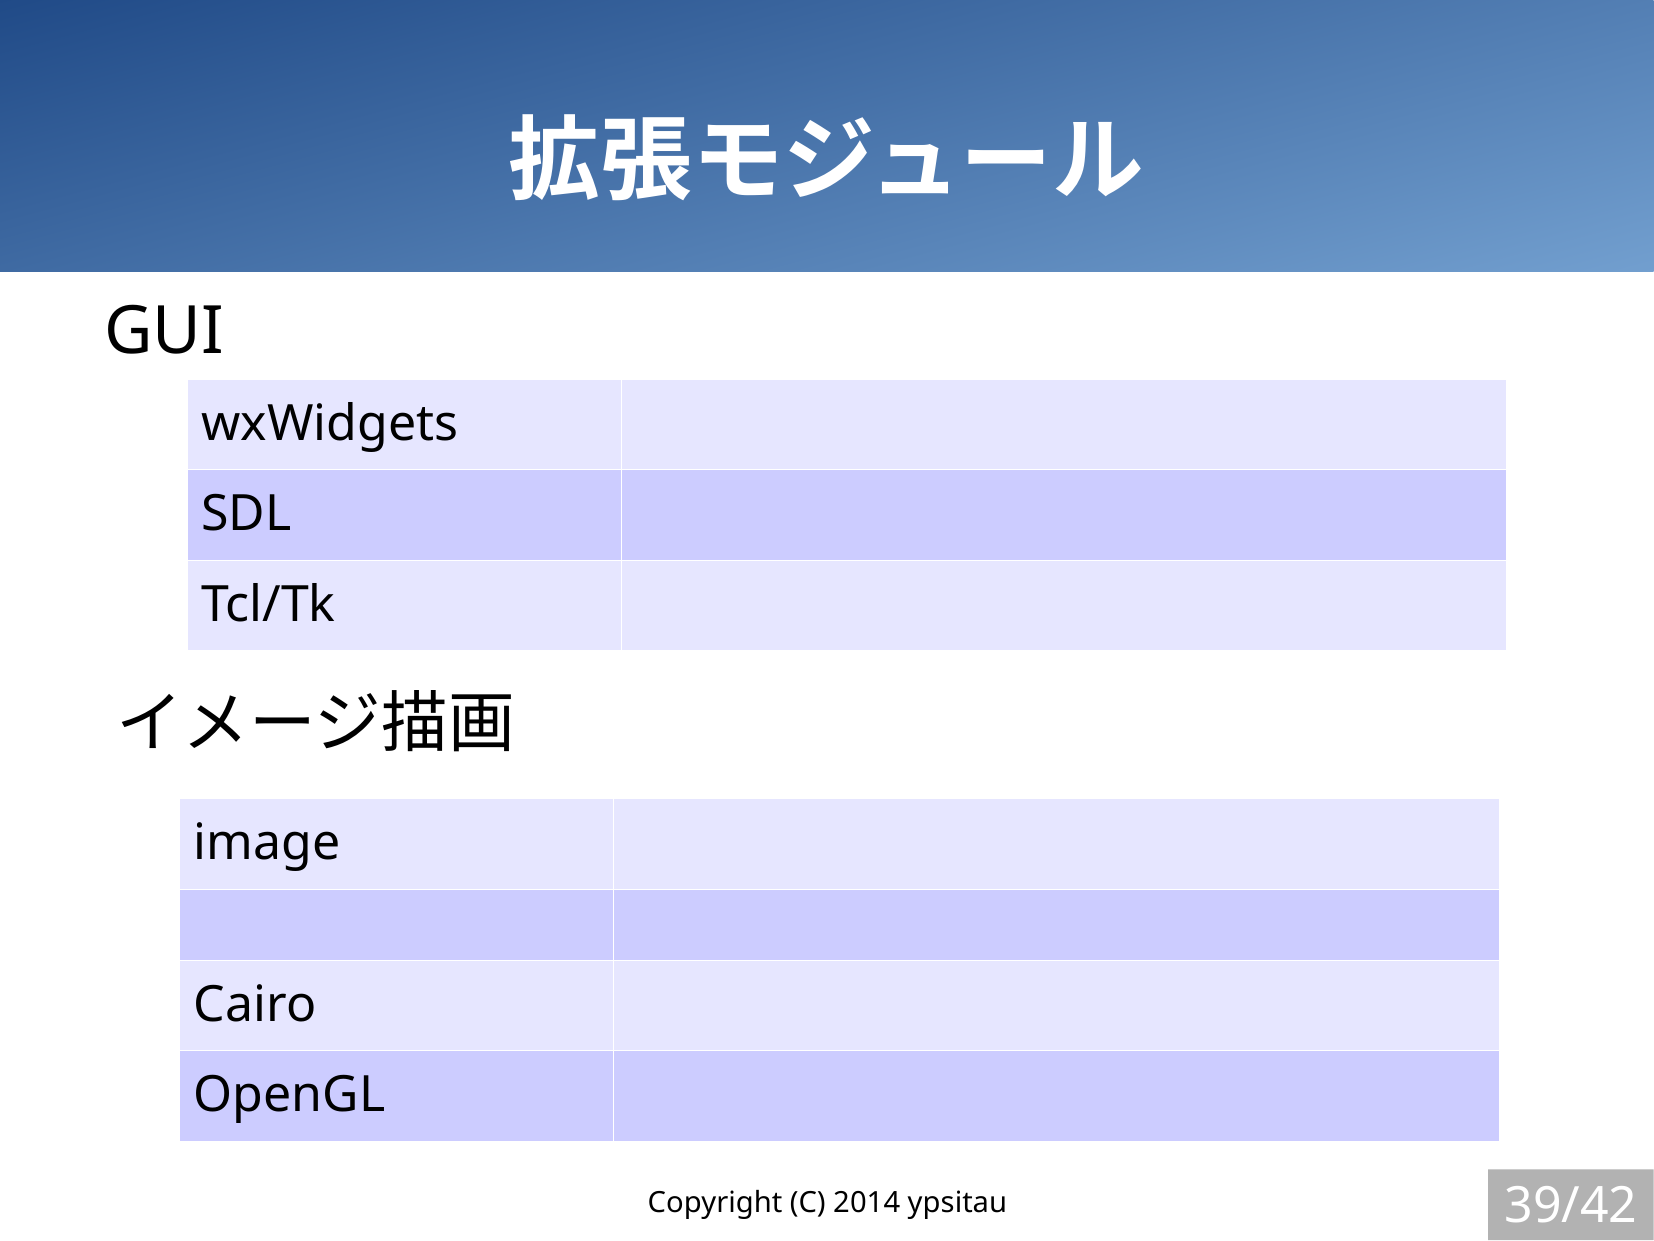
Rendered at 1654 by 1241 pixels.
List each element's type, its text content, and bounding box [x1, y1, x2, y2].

text_box イメージ描画 [101, 661, 532, 777]
table_header wxWidgets [188, 380, 621, 469]
table_header image [180, 799, 613, 889]
table_cell [622, 561, 1506, 650]
table_cell Tcl/Tk [188, 561, 621, 650]
table_cell [622, 470, 1506, 560]
title 拡張モジュール [82, 49, 1571, 257]
table_cell SDL [188, 470, 621, 560]
table_cell OpenGL [180, 1051, 613, 1141]
table_header [622, 380, 1506, 469]
table_header [614, 799, 1499, 889]
table_cell [180, 890, 613, 960]
table_cell [614, 961, 1499, 1050]
text_box GUI [89, 274, 229, 379]
table_cell [614, 890, 1499, 960]
table_cell Cairo [180, 961, 613, 1050]
table_cell [614, 1051, 1499, 1141]
